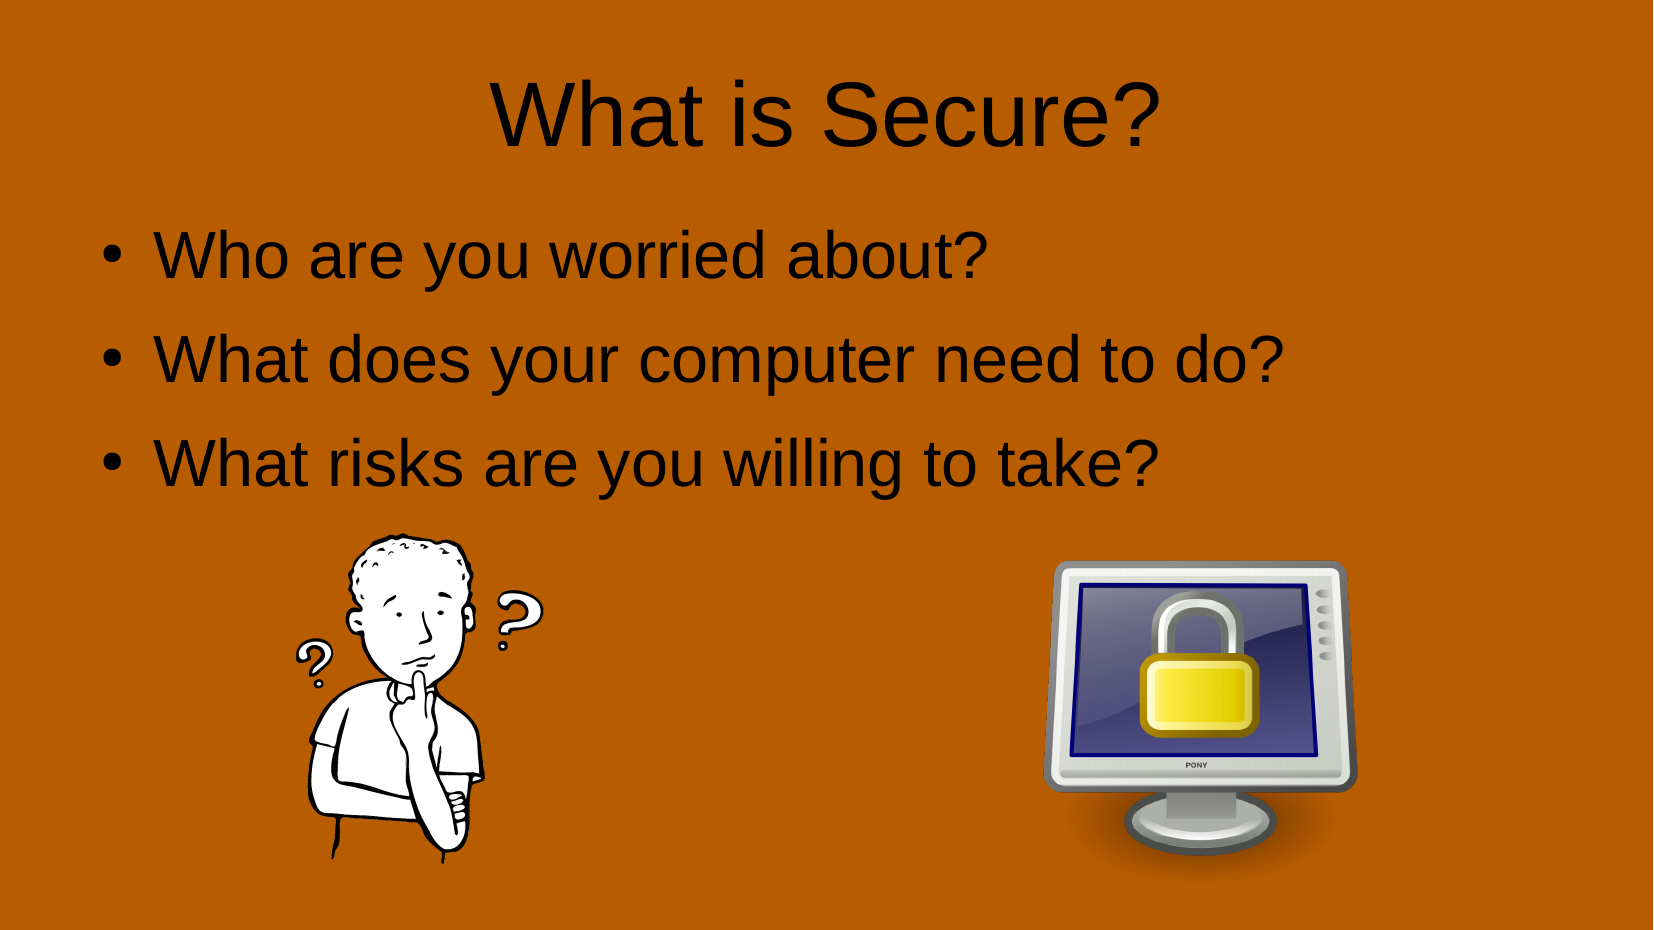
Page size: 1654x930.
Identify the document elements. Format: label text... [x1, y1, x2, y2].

title What is Secure? [82, 37, 1571, 193]
picture [276, 497, 563, 901]
picture [1012, 529, 1383, 901]
list Who are you worried about? What does your computer need to do? What risks are you willing to take? [82, 217, 1571, 757]
